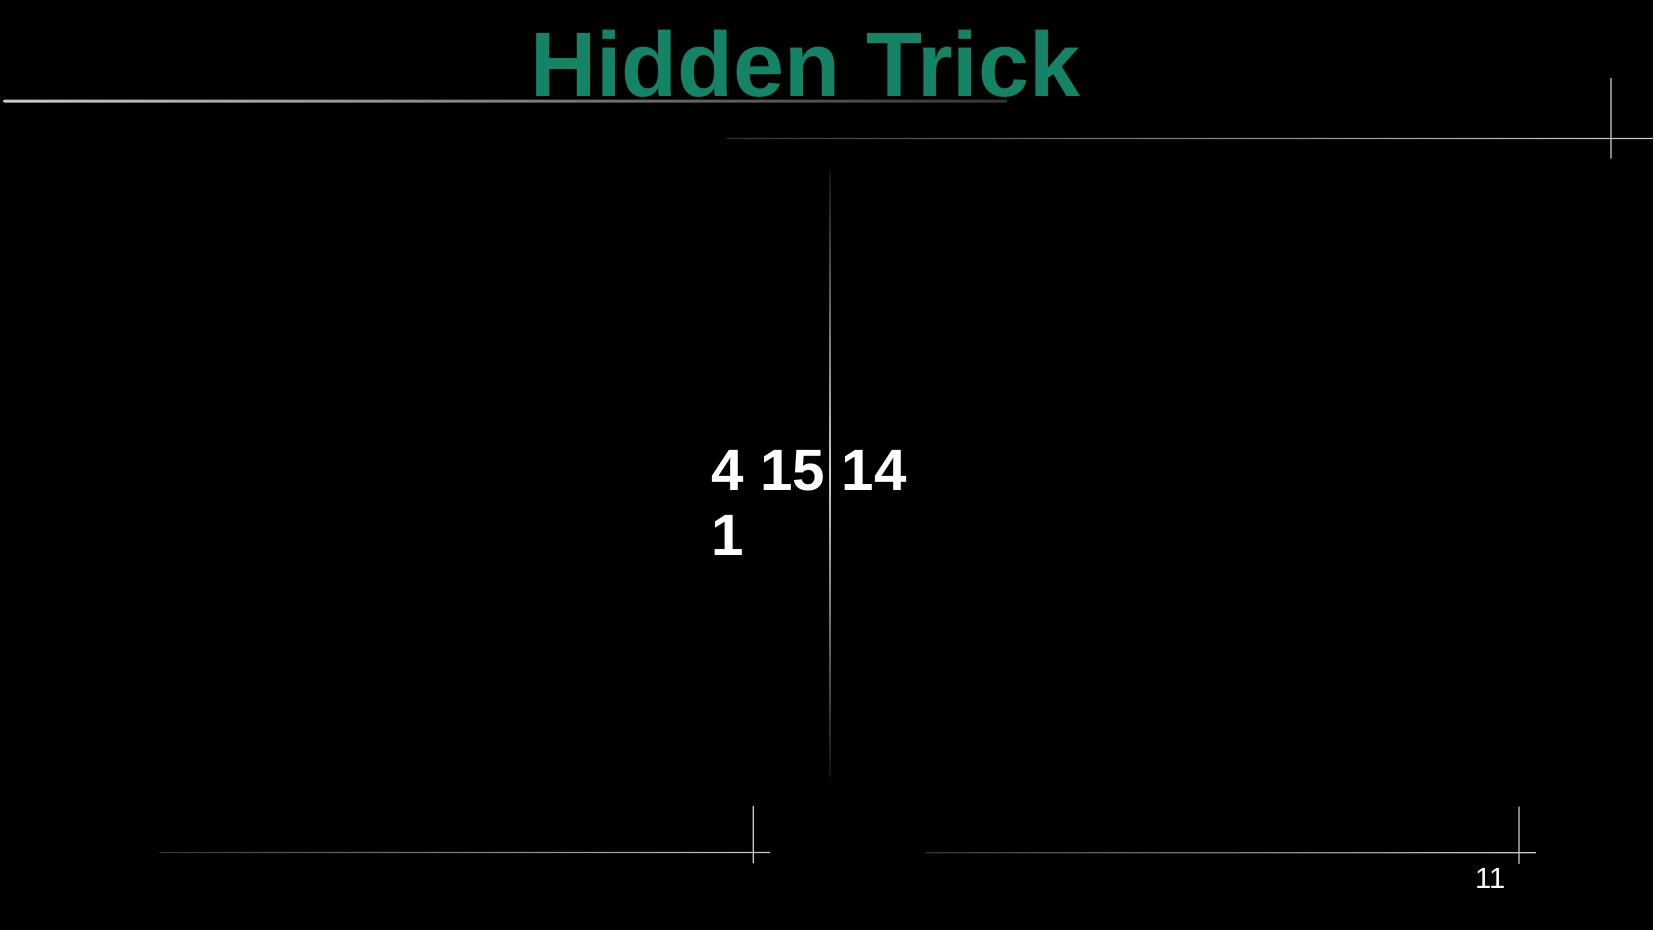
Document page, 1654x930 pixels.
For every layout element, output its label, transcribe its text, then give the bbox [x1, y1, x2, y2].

text_box 4 15 14 1 [697, 430, 970, 511]
title Hidden Trick [23, 11, 1588, 119]
